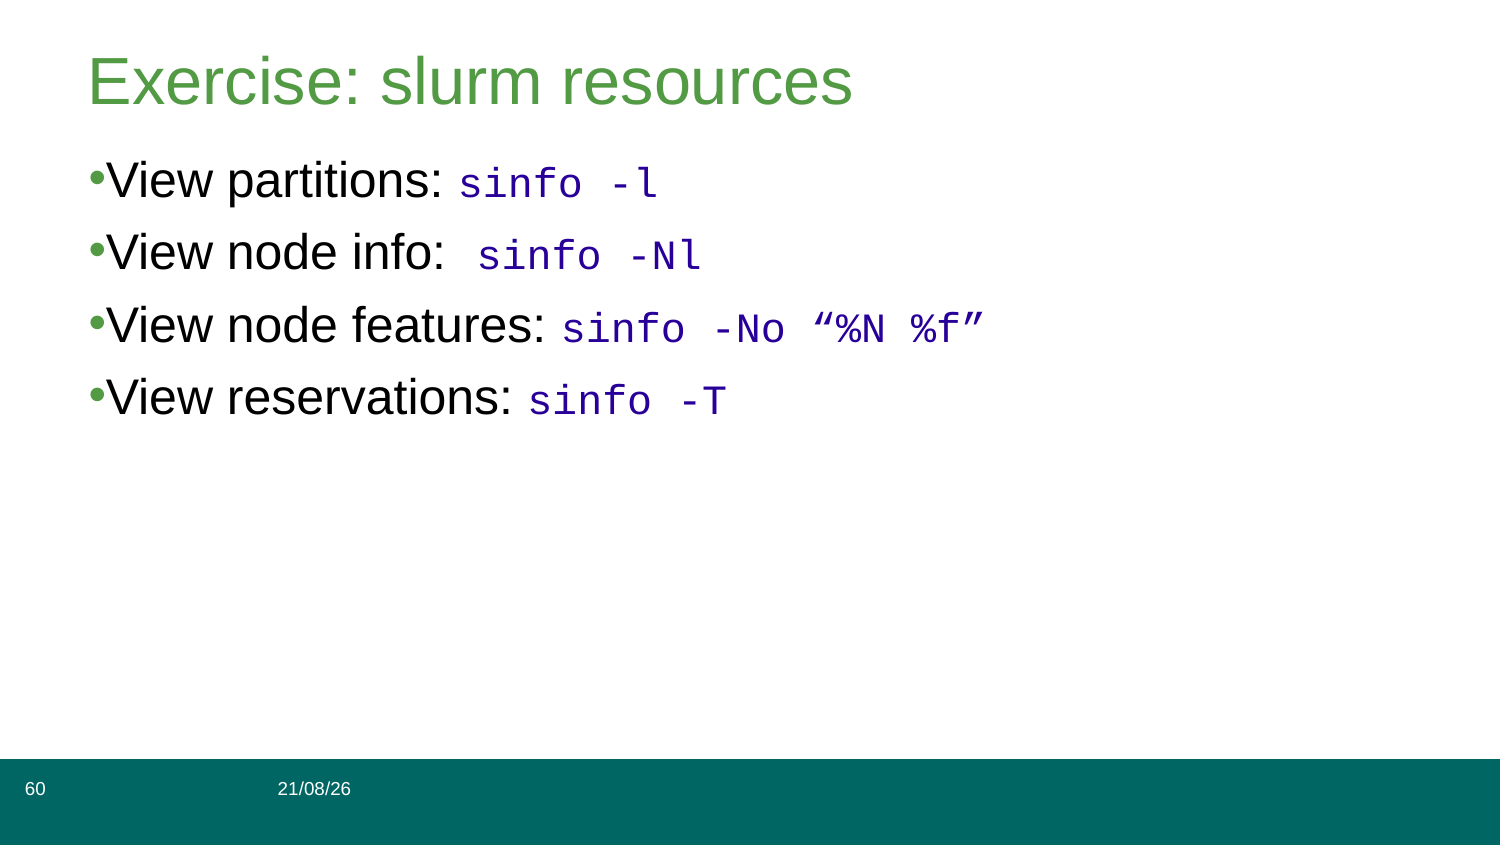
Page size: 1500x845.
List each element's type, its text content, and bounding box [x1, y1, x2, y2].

text_box <number> [24, 776, 76, 799]
text_box 19/03/19 [277, 776, 553, 799]
title Exercise: slurm resources [87, 37, 1426, 132]
list View partitions: sinfo -l View node info: sinfo -Nl View node features: sinfo -No “%N %f” View reservations: sinfo -T [88, 147, 1427, 683]
